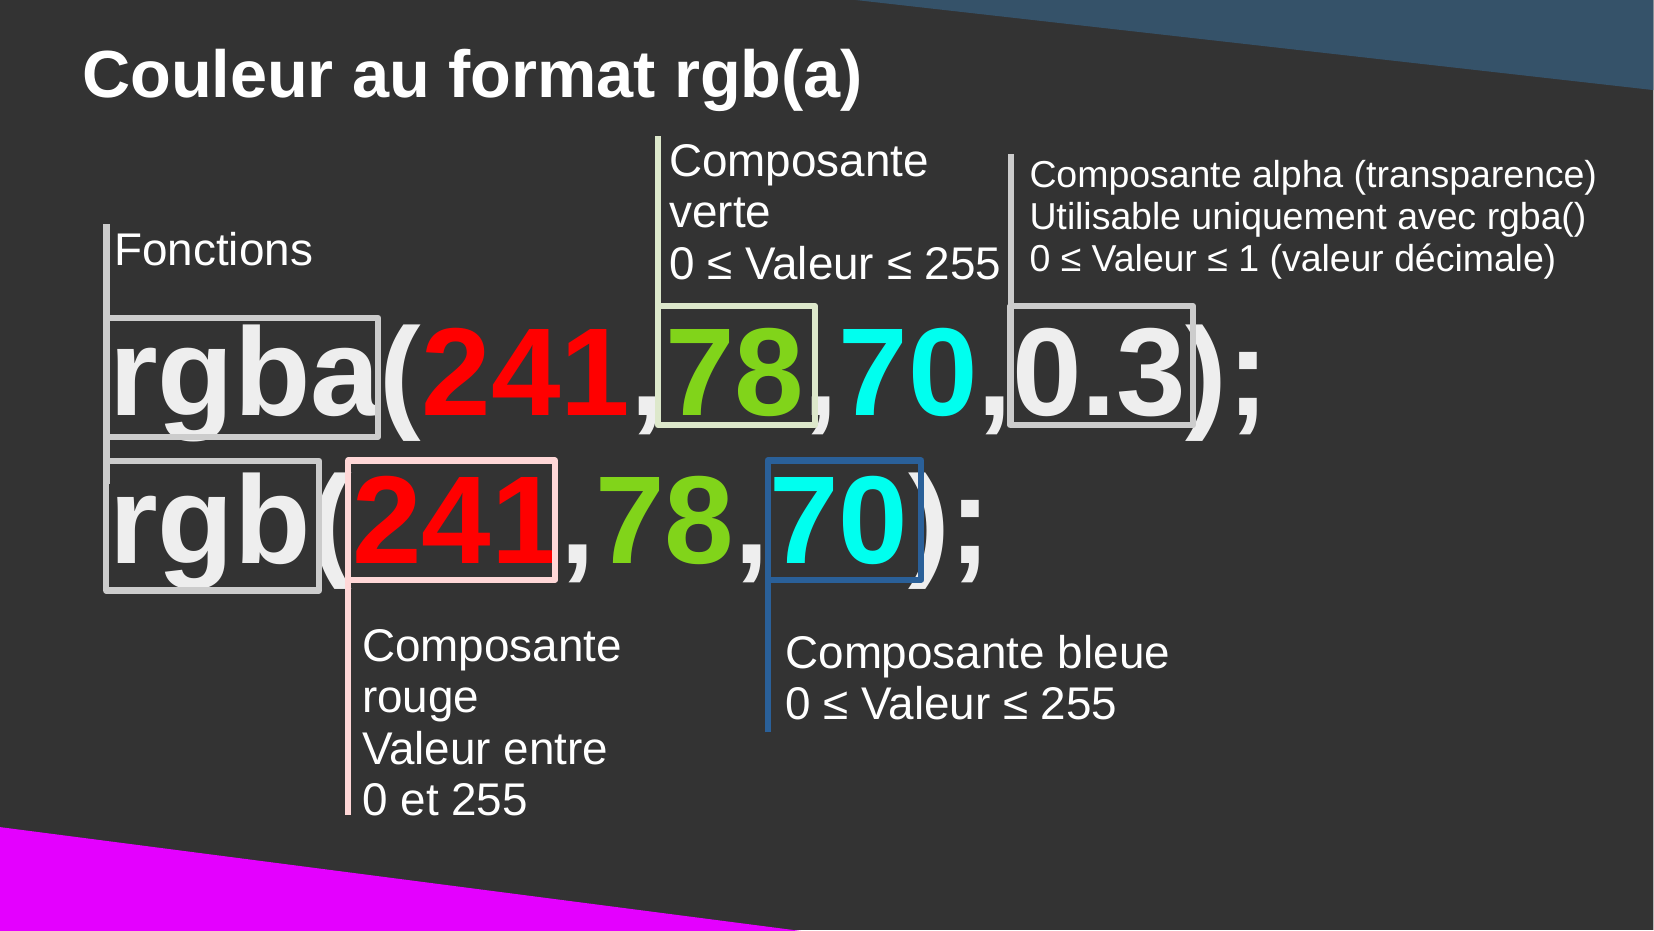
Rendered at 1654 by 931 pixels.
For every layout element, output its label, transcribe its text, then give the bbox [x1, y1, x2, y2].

text_box rgba(241,78,70,0.3); [110, 295, 1312, 485]
text_box rgb(241,78,70); [771, 464, 918, 577]
title Composante verte 0 ≤ Valeur ≤ 255 [669, 135, 1004, 341]
text_box rgb(241,78,70); [109, 464, 316, 587]
text_box [855, 0, 1654, 91]
text_box rgb(241,78,70); [351, 464, 552, 577]
title Couleur au format rgb(a) [82, 37, 1571, 122]
title Composante bleue 0 ≤ Valeur ≤ 255 [785, 627, 1241, 733]
title Composante alpha (transparence) Utilisable uniquement avec rgba() 0 ≤ Valeur ≤ 1 (valeur décimale) [1029, 153, 1642, 296]
text_box rgba(241,78,70,0.3); [1014, 309, 1190, 422]
title Composante rouge Valeur entre 0 et 255 [362, 620, 650, 826]
text_box rgba(241,78,70,0.3); [661, 309, 812, 422]
title Fonctions [114, 224, 426, 276]
text_box rgba(241,78,70,0.3); [110, 321, 375, 434]
text_box rgba(241,78,70,0.3); [94, 295, 103, 442]
text_box rgb(241,78,70); [94, 442, 1040, 632]
text_box [0, 827, 801, 931]
